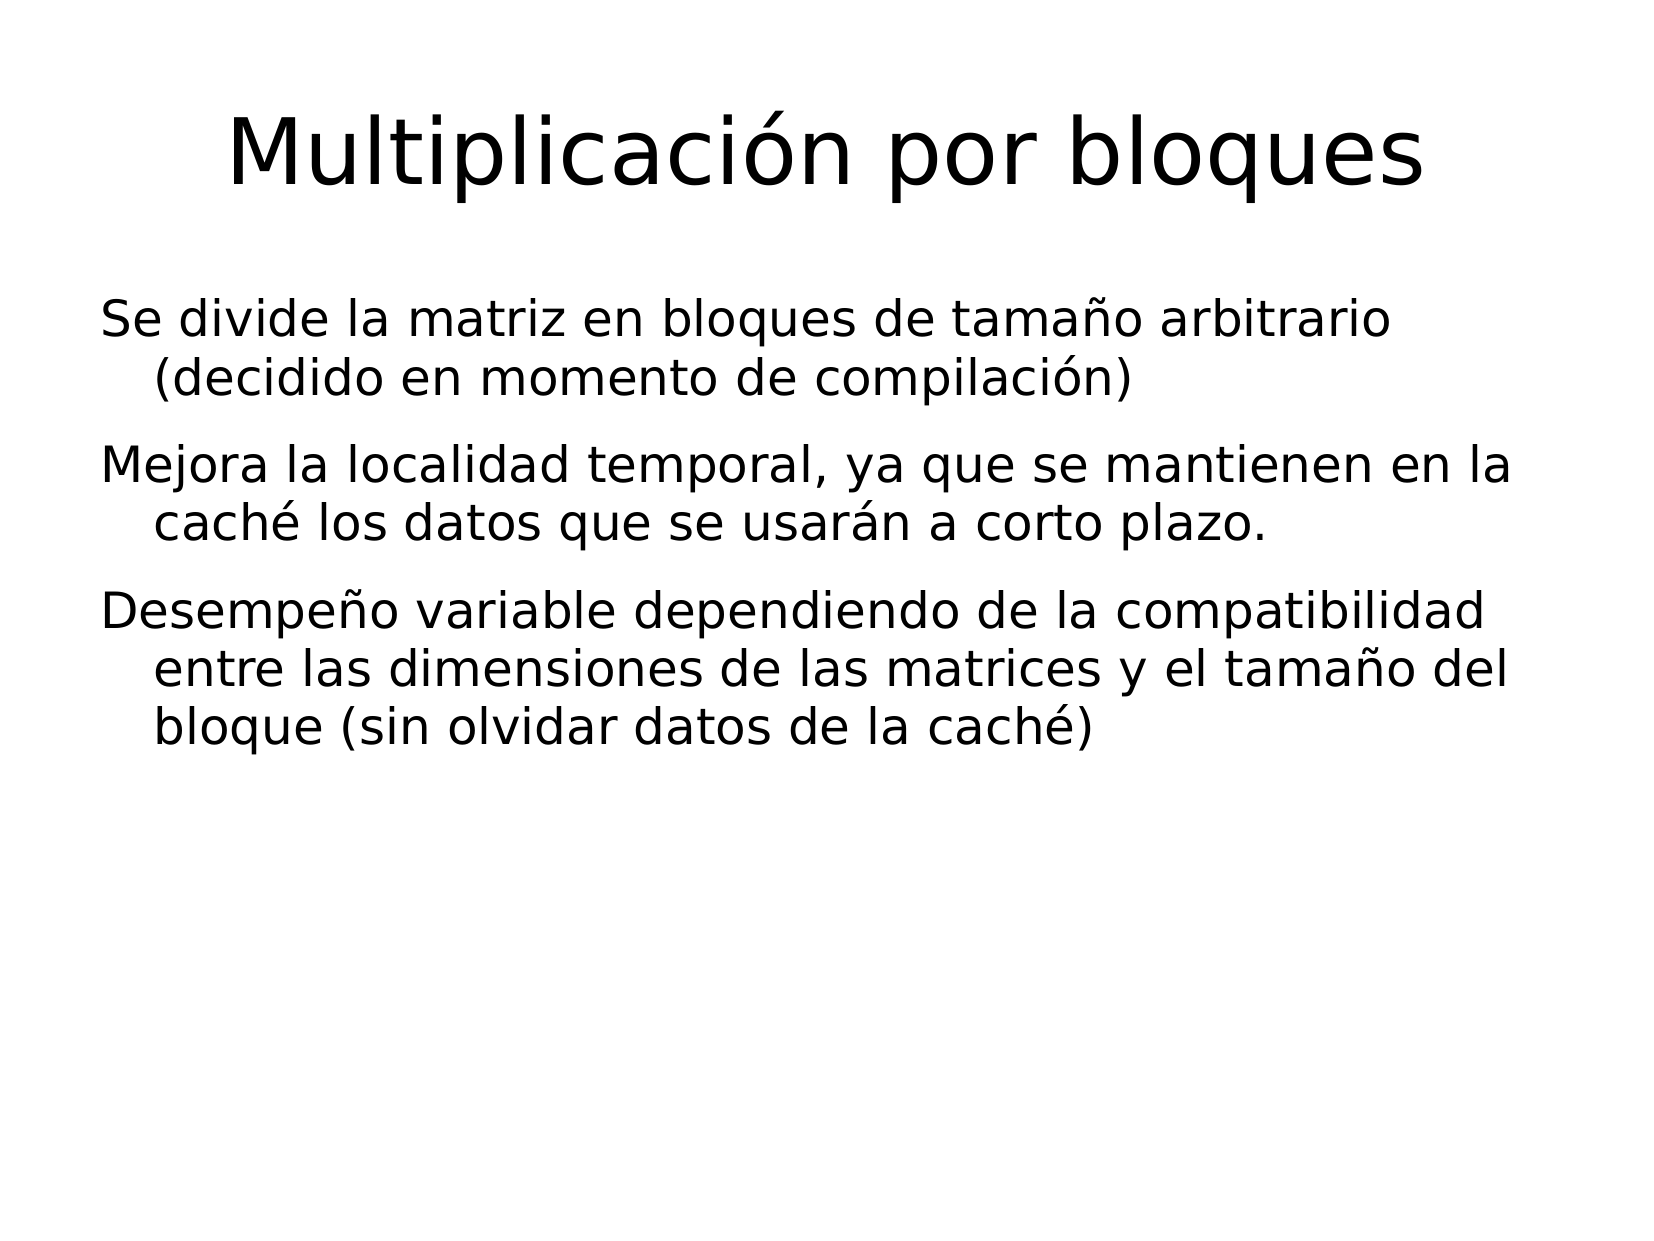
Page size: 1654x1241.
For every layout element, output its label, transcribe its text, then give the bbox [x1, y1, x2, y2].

title Multiplicación por bloques [82, 56, 1571, 250]
list Se divide la matriz en bloques de tamaño arbitrario (decidido en momento de compilación) Mejora la localidad temporal, ya que se mantienen en la caché los datos que se usarán a corto plazo. Desempeño variable dependiendo de la compatibilidad entre las dimensiones de las matrices y el tamaño del bloque (sin olvidar datos de la caché) [82, 290, 1571, 1094]
